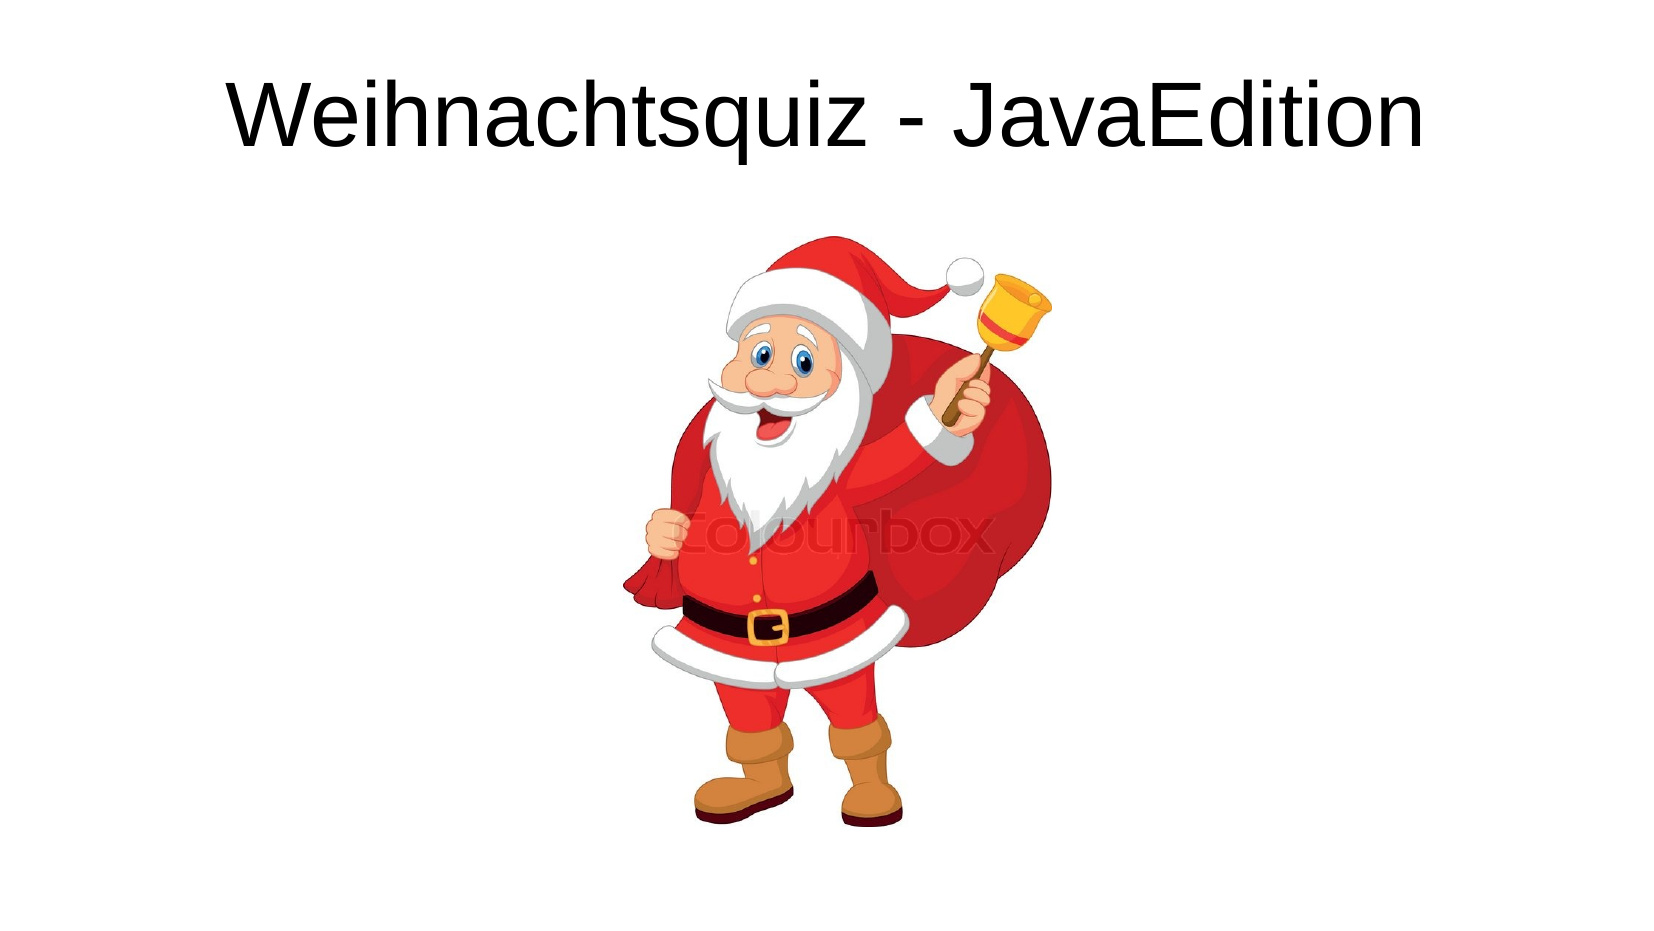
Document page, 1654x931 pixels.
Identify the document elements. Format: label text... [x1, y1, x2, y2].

picture [623, 236, 1052, 827]
title Weihnachtsquiz - JavaEdition [82, 37, 1571, 193]
